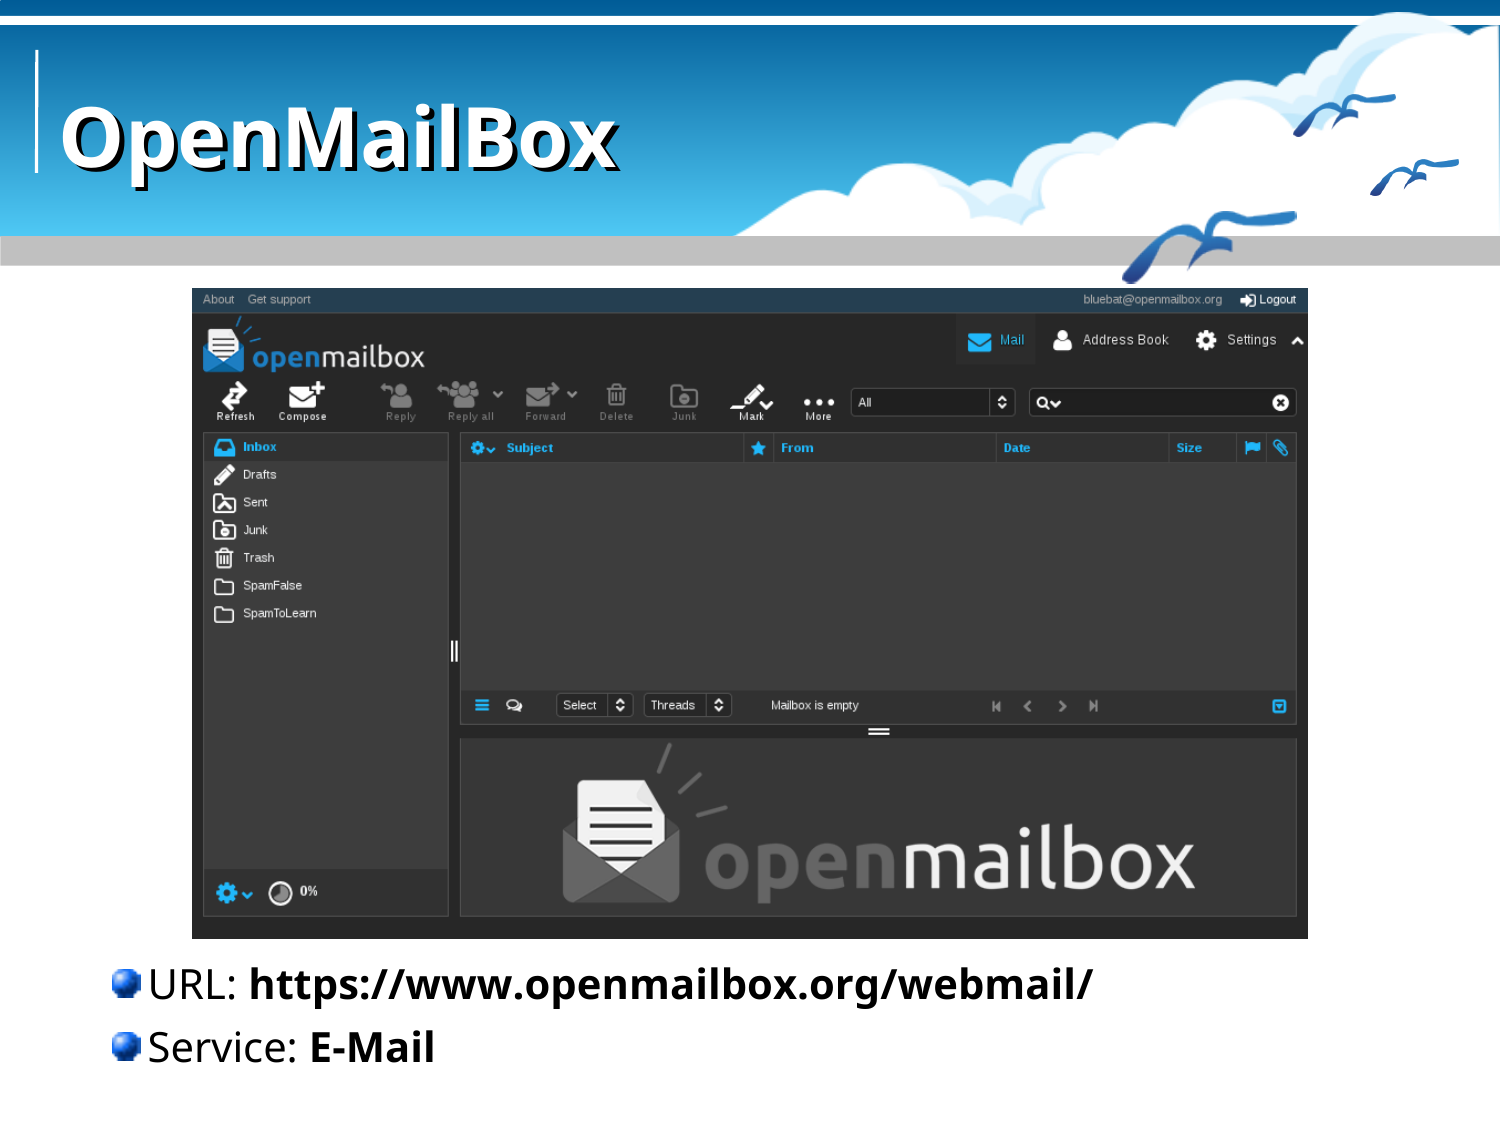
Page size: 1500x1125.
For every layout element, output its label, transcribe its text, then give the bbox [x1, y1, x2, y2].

text_box URL: https://www.openmailbox.org/webmail/ Service: E-Mail [97, 947, 1422, 1053]
picture [730, 12, 1500, 284]
picture [192, 288, 1308, 939]
title OpenMailBox [59, 86, 1465, 186]
picture [112, 1053, 141, 1061]
